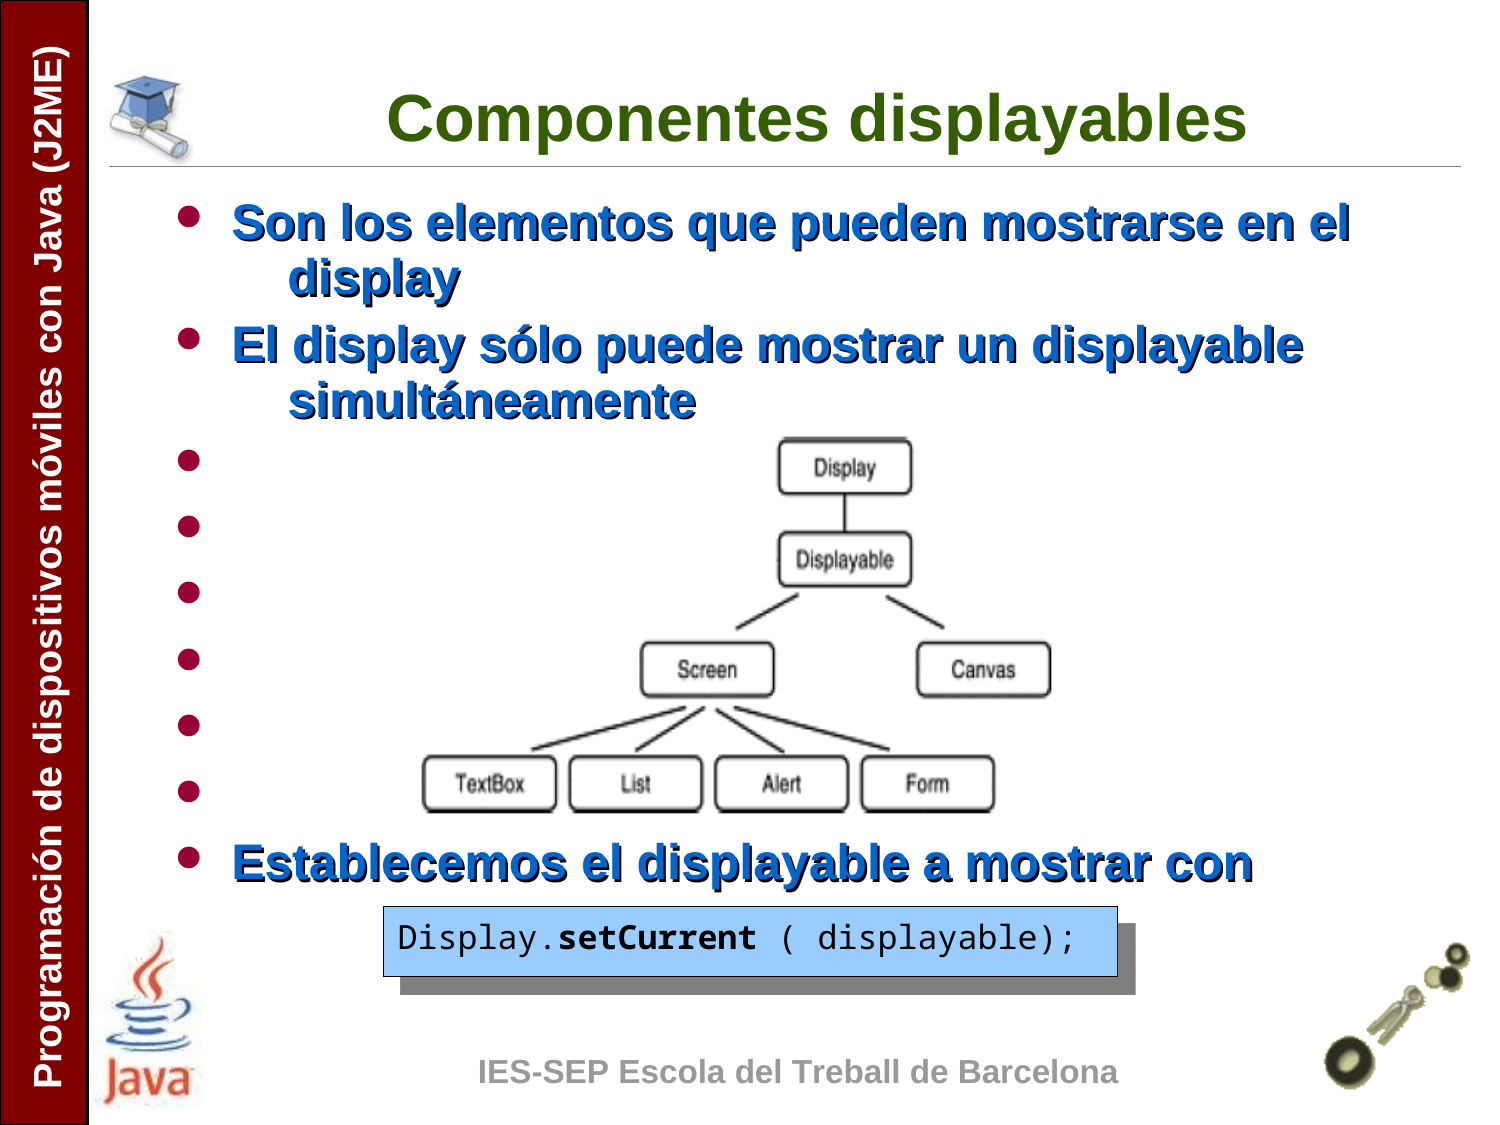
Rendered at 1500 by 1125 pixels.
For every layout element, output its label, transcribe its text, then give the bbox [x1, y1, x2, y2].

picture [93, 931, 204, 1109]
picture [1322, 939, 1471, 1094]
title Componentes displayables [211, 75, 1424, 163]
picture [379, 430, 1087, 815]
picture [93, 61, 206, 174]
text_box Display.setCurrent ( displayable); [383, 906, 1118, 977]
list Son los elementos que pueden mostrarse en el display El display sólo puede mostrar un displayable simultáneamente Establecemos el displayable a mostrar con [174, 194, 1451, 982]
